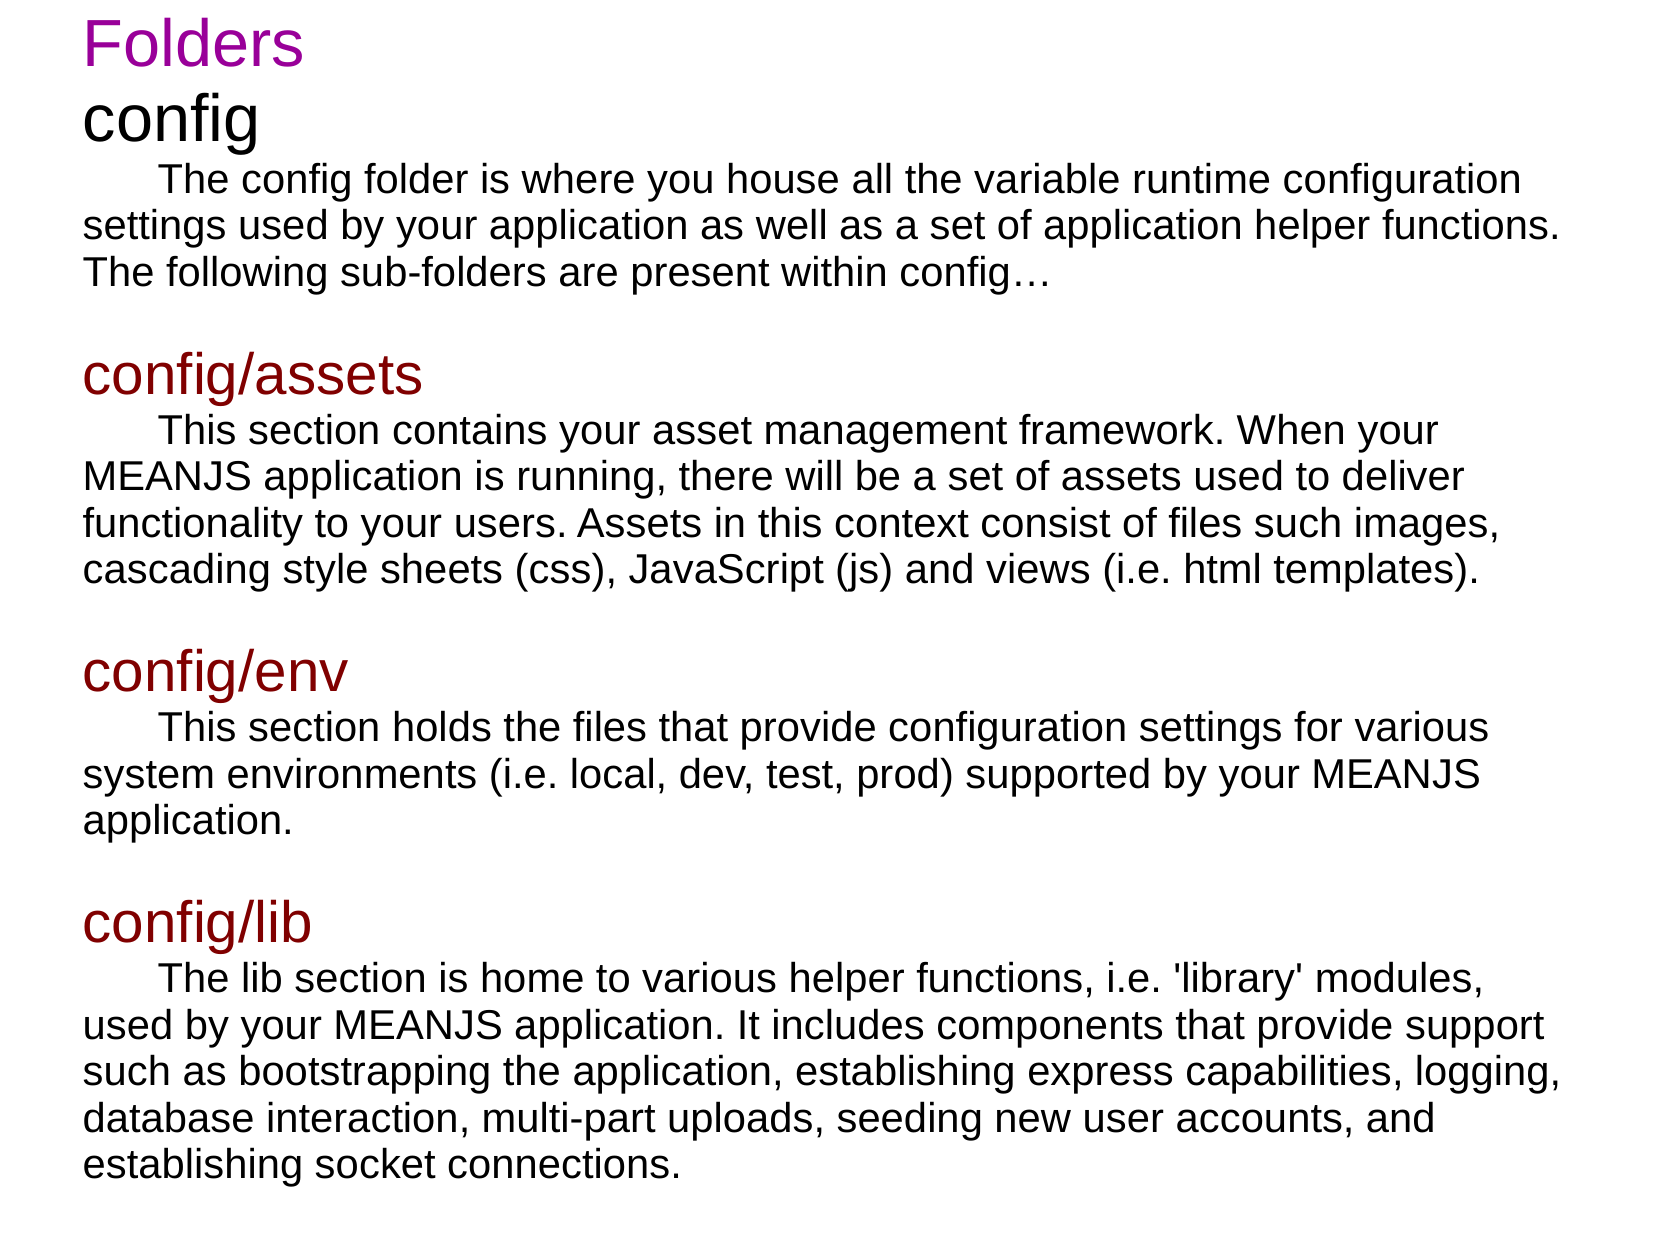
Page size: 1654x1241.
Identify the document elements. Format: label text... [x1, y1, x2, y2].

subtitle Folders config The config folder is where you house all the variable runtime configuration settings used by your application as well as a set of application helper functions. The following sub-folders are present within config… config/assets This section contains your asset management framework. When your MEANJS application is running, there will be a set of assets used to deliver functionality to your users. Assets in this context consist of files such images, cascading style sheets (css), JavaScript (js) and views (i.e. html templates). config/env This section holds the files that provide configuration settings for various system environments (i.e. local, dev, test, prod) supported by your MEANJS application. config/lib The lib section is home to various helper functions, i.e. 'library' modules, used by your MEANJS application. It includes components that provide support such as bootstrapping the application, establishing express capabilities, logging, database interaction, multi-part uploads, seeding new user accounts, and establishing socket connections. [82, 6, 1571, 1241]
